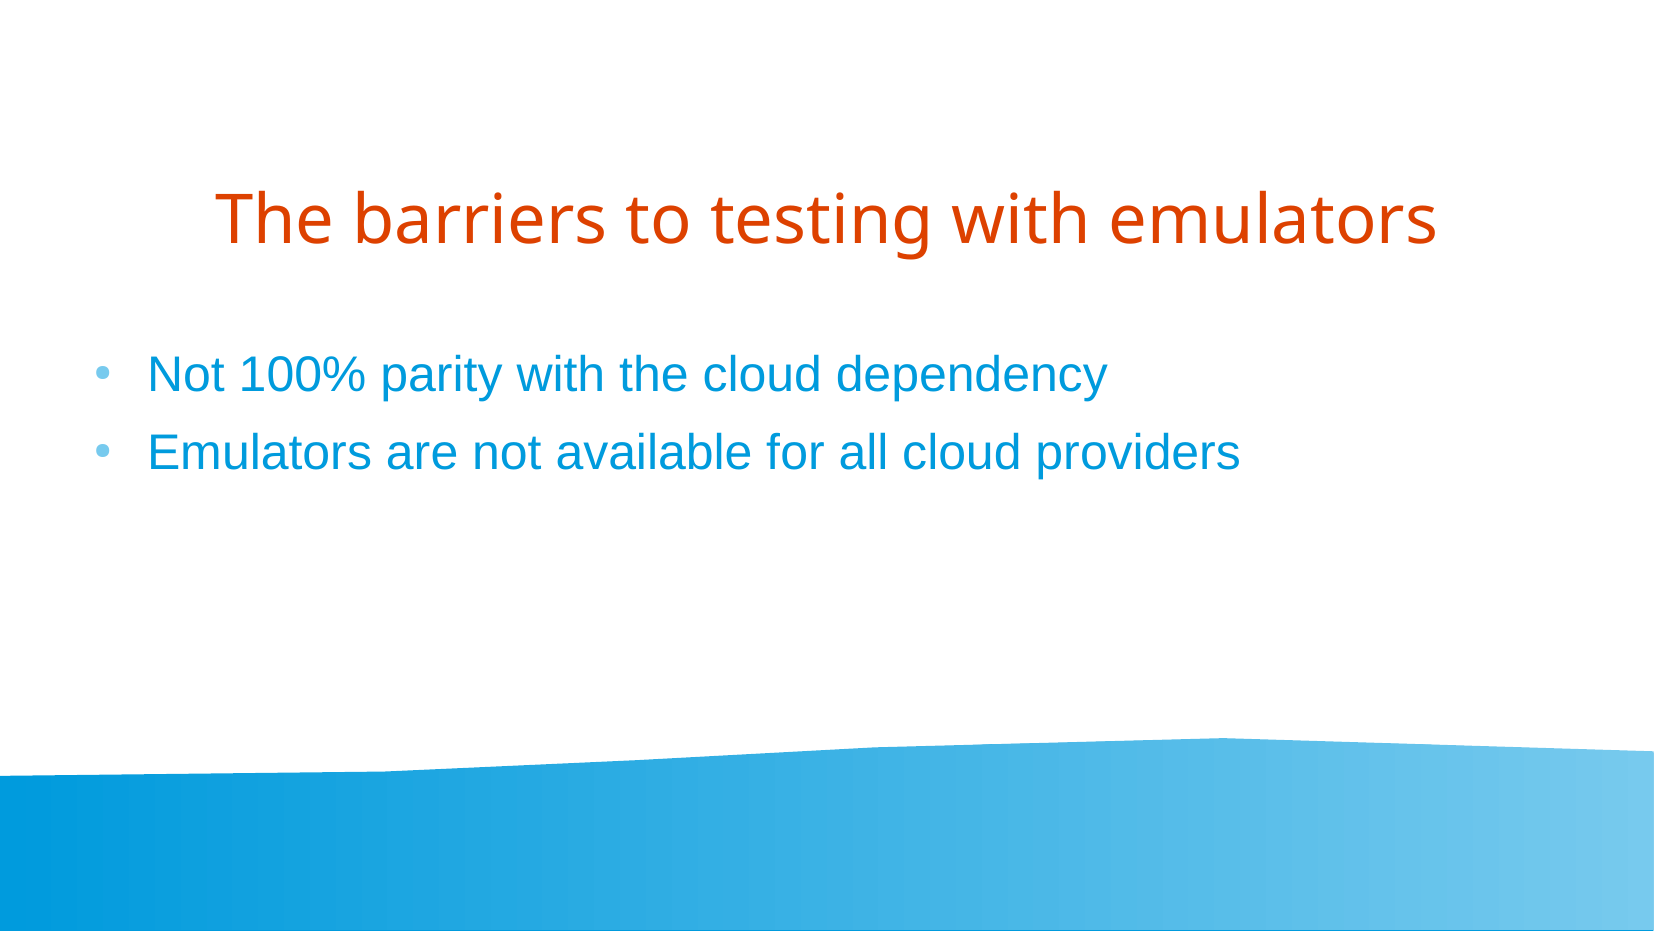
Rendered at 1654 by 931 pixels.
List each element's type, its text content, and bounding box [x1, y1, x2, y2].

title The barriers to testing with emulators [88, 128, 1565, 306]
list Not 100% parity with the cloud dependency Emulators are not available for all cloud providers [76, 346, 1612, 613]
